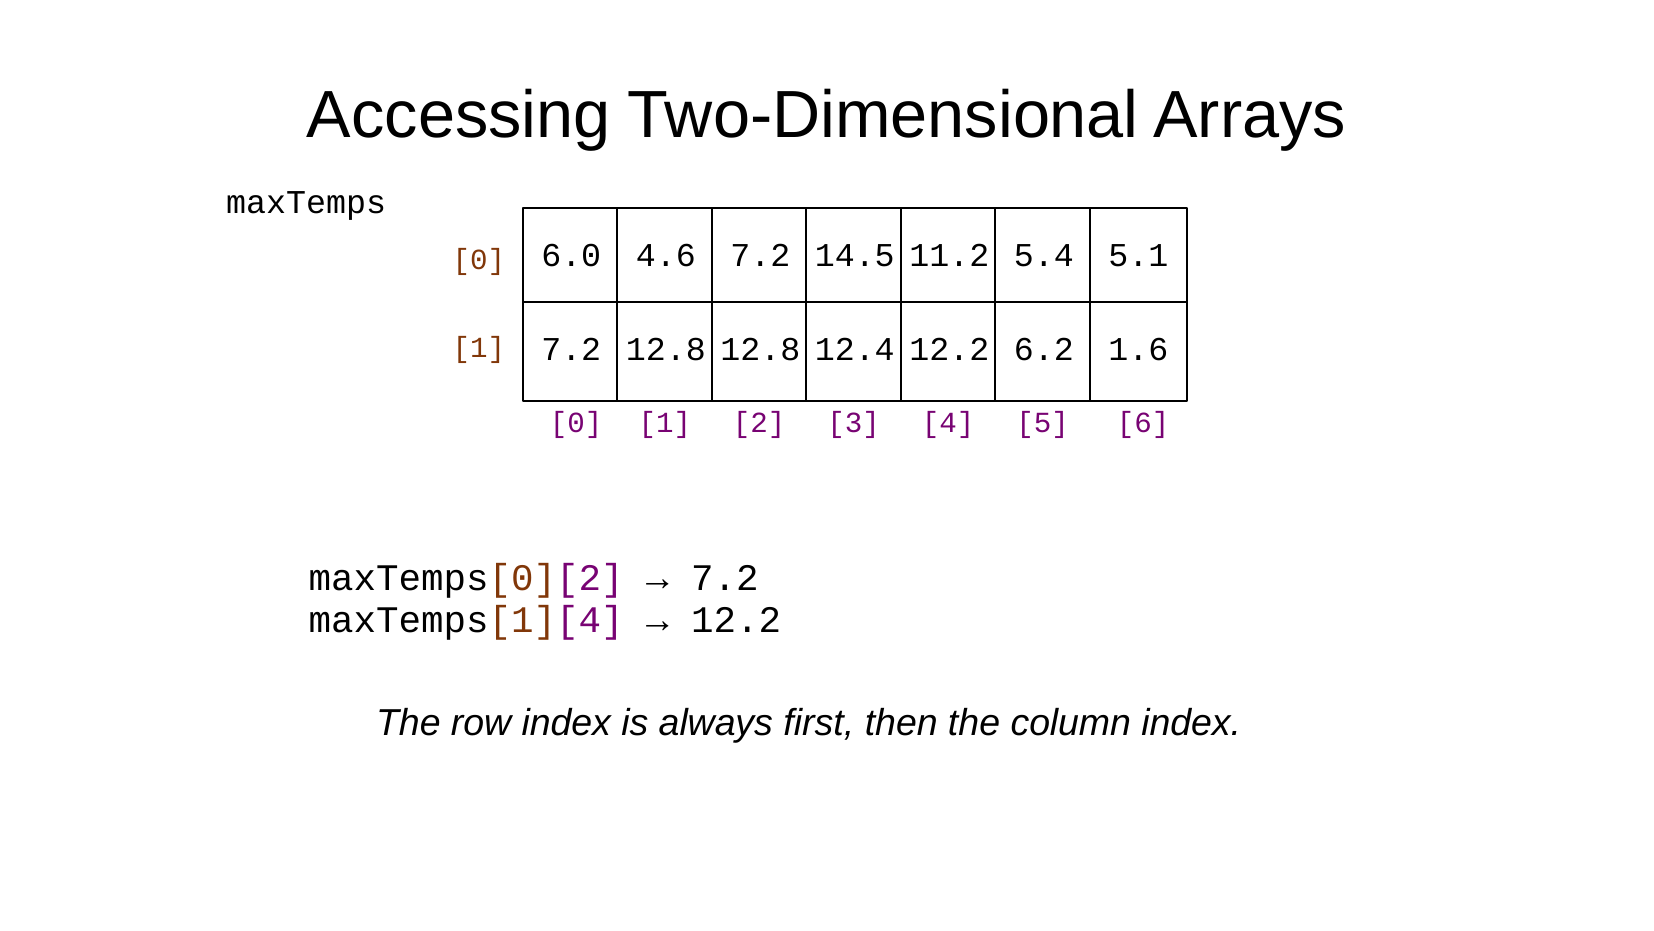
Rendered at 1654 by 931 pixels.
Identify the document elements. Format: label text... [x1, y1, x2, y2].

text_box 12.8 [711, 301, 806, 401]
text_box [5] [1001, 400, 1084, 449]
text_box The row index is always first, then the column index. [361, 693, 1257, 751]
text_box 6.2 [995, 301, 1089, 401]
title Accessing Two-Dimensional Arrays [82, 37, 1571, 193]
text_box 1.6 [1089, 301, 1188, 401]
text_box 5.1 [1089, 208, 1188, 301]
text_box 7.2 [522, 301, 617, 401]
text_box [0] [437, 237, 521, 286]
text_box 12.8 [617, 301, 711, 401]
text_box 11.2 [900, 208, 995, 301]
text_box 14.5 [806, 208, 900, 301]
text_box [4] [907, 400, 990, 449]
text_box maxTemps [211, 178, 402, 231]
text_box [0] [535, 400, 618, 449]
text_box [1] [438, 326, 521, 375]
text_box 7.2 [711, 208, 806, 301]
text_box 12.4 [806, 301, 900, 401]
text_box [2] [718, 400, 801, 449]
text_box 5.4 [995, 208, 1089, 301]
text_box [1] [623, 400, 706, 449]
text_box [3] [812, 400, 895, 449]
text_box 6.0 [522, 208, 617, 301]
text_box maxTemps[0][2] → 7.2 maxTemps[1][4] → 12.2 [293, 551, 797, 652]
text_box 4.6 [617, 208, 711, 301]
text_box [6] [1102, 400, 1185, 449]
text_box 12.2 [900, 301, 995, 401]
